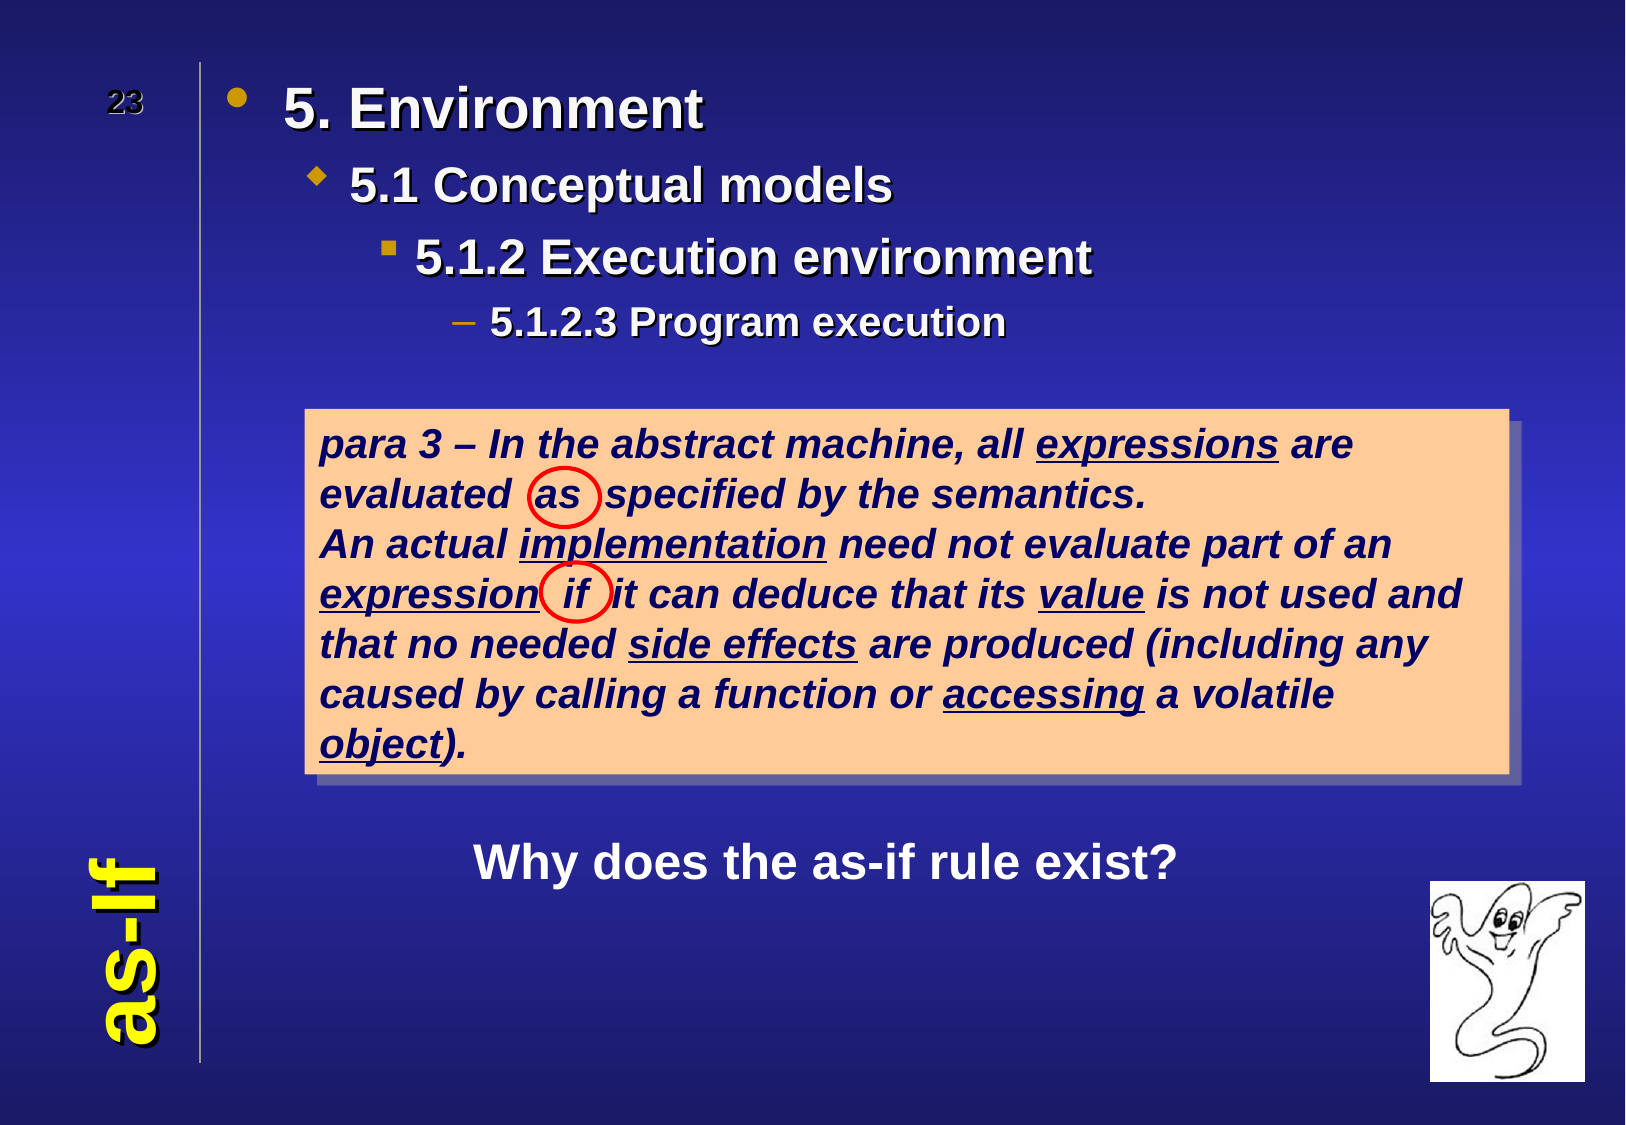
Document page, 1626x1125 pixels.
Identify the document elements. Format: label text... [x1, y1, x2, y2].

text_box para 3 – In the abstract machine, all expressions are evaluated as specified by the semantics. An actual implementation need not evaluate part of an expression if it can deduce that its value is not used and that no needed side effects are produced (including any caused by calling a function or accessing a volatile object). [304, 408, 1510, 775]
title as-If [50, 187, 188, 1063]
picture [1430, 881, 1585, 1083]
list 5. Environment 5.1 Conceptual models 5.1.2 Execution environment 5.1.2.3 Program execution [212, 62, 1550, 1063]
text_box Why does the as-if rule exist? [458, 822, 1321, 898]
